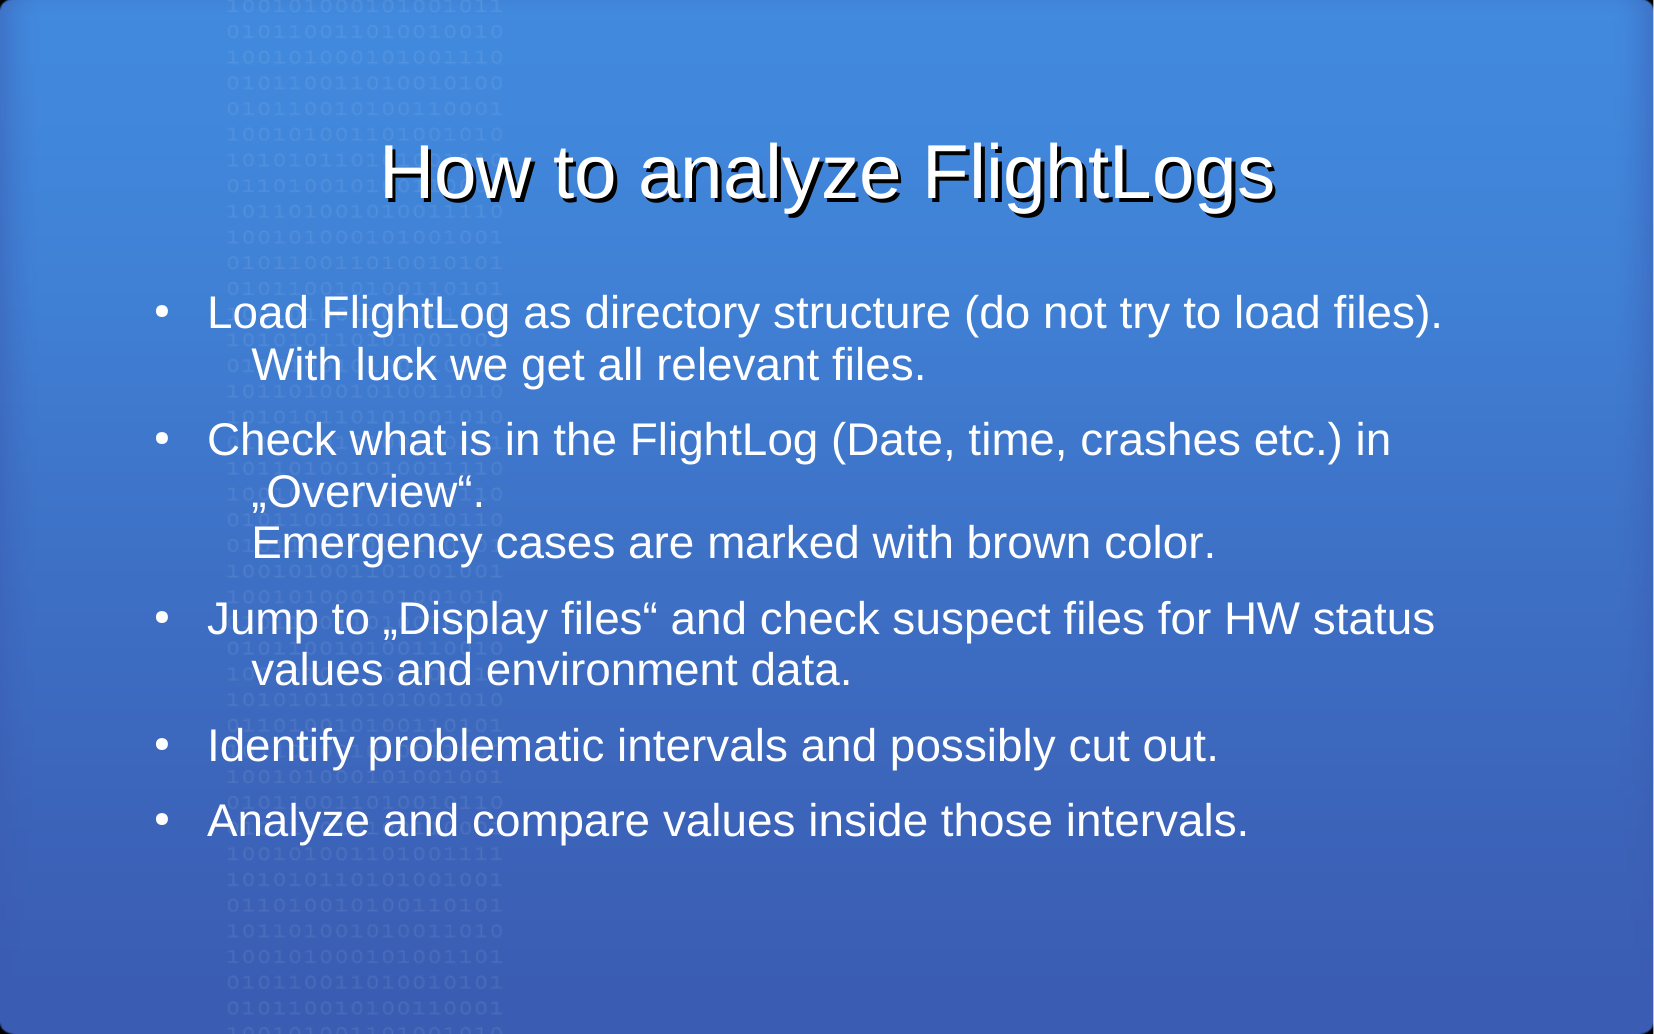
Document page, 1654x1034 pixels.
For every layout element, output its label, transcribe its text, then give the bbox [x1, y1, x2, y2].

picture [0, 0, 1654, 1034]
list Load FlightLog as directory structure (do not try to load files). With luck we get all relevant files. Check what is in the FlightLog (Date, time, crashes etc.) in „Overview“. Emergency cases are marked with brown color. Jump to „Display files“ and check suspect files for HW status values and environment data. Identify problematic intervals and possibly cut out. Analyze and compare values inside those intervals. [121, 287, 1534, 939]
title How to analyze FlightLogs [121, 85, 1534, 259]
